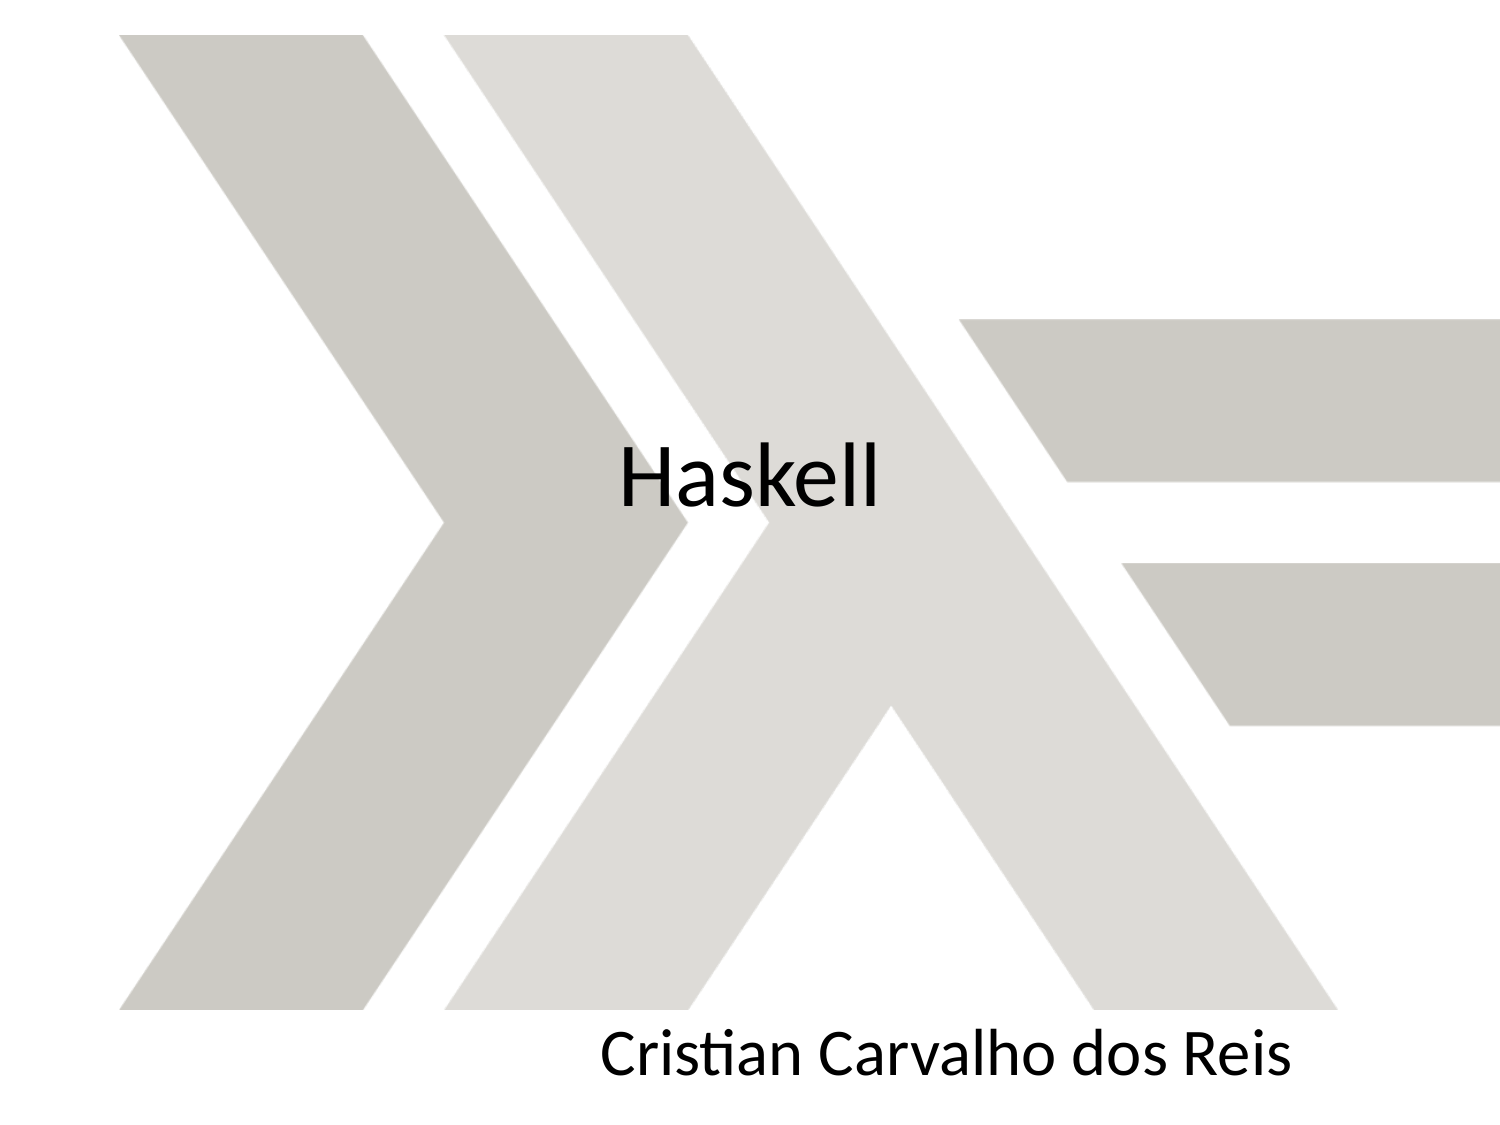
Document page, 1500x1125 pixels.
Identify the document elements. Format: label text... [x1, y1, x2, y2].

picture [119, 35, 1500, 1010]
subtitle Cristian Carvalho dos Reis [421, 1001, 1472, 1125]
title Haskell [112, 349, 1388, 591]
